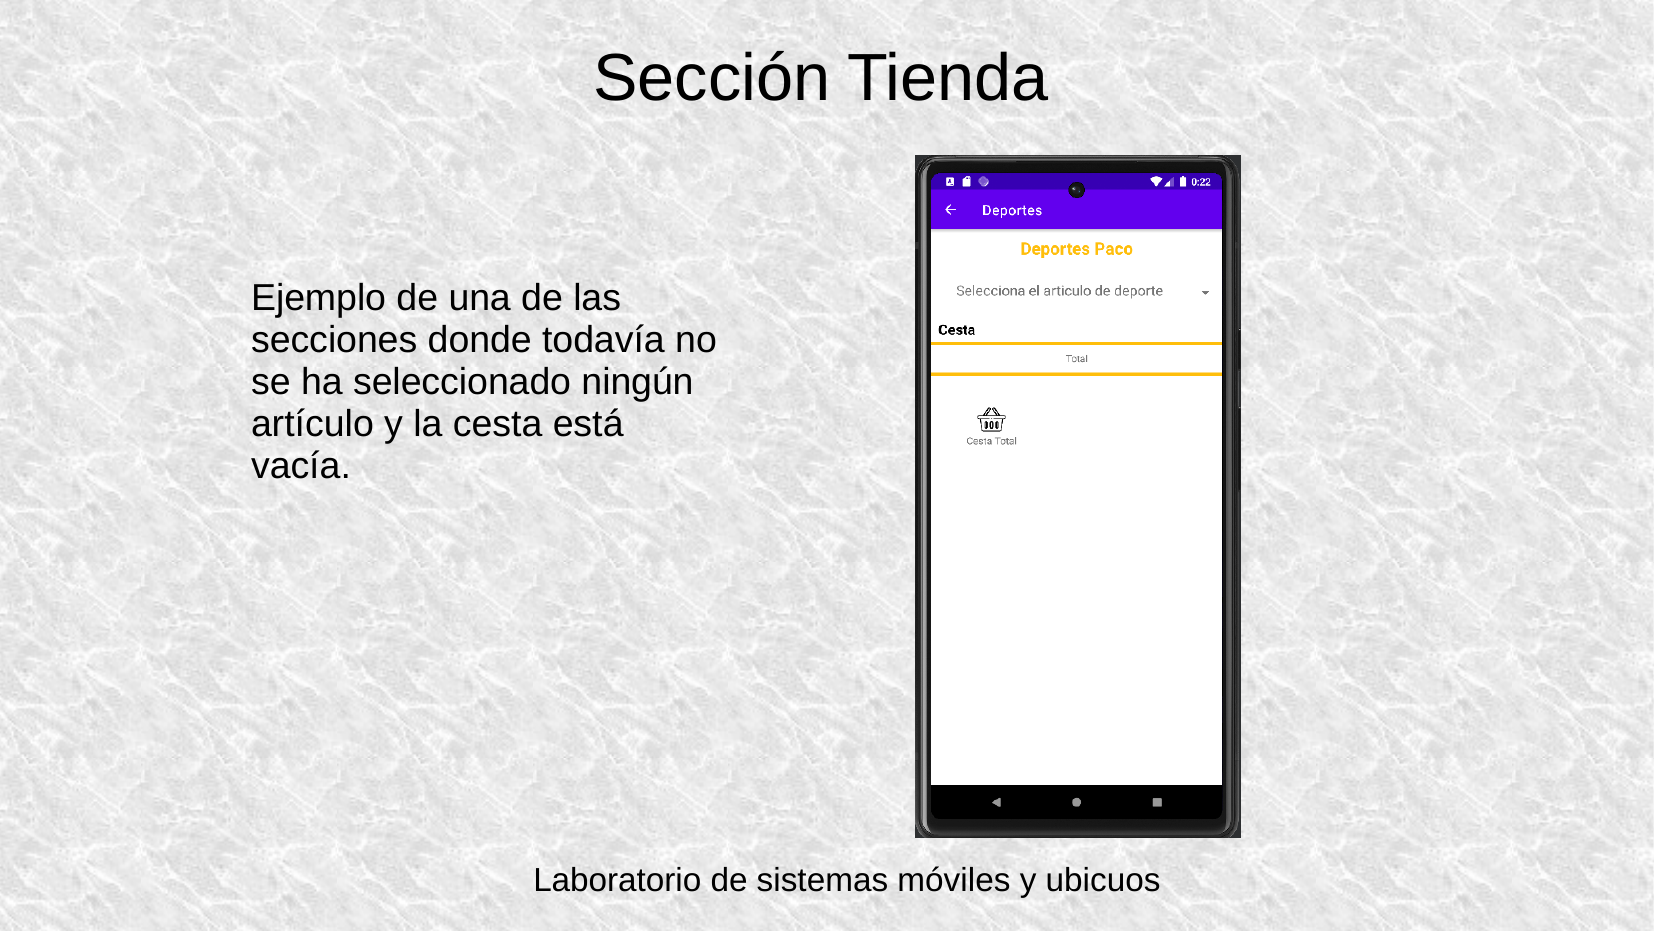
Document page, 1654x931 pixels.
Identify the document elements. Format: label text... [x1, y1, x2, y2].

title Sección Tienda [76, 0, 1565, 156]
text_box Ejemplo de una de las secciones donde todavía no se ha seleccionado ningún artículo y la cesta está vacía. [236, 269, 739, 495]
text_box Laboratorio de sistemas móviles y ubicuos [59, 854, 1565, 931]
picture [0, 0, 1654, 931]
